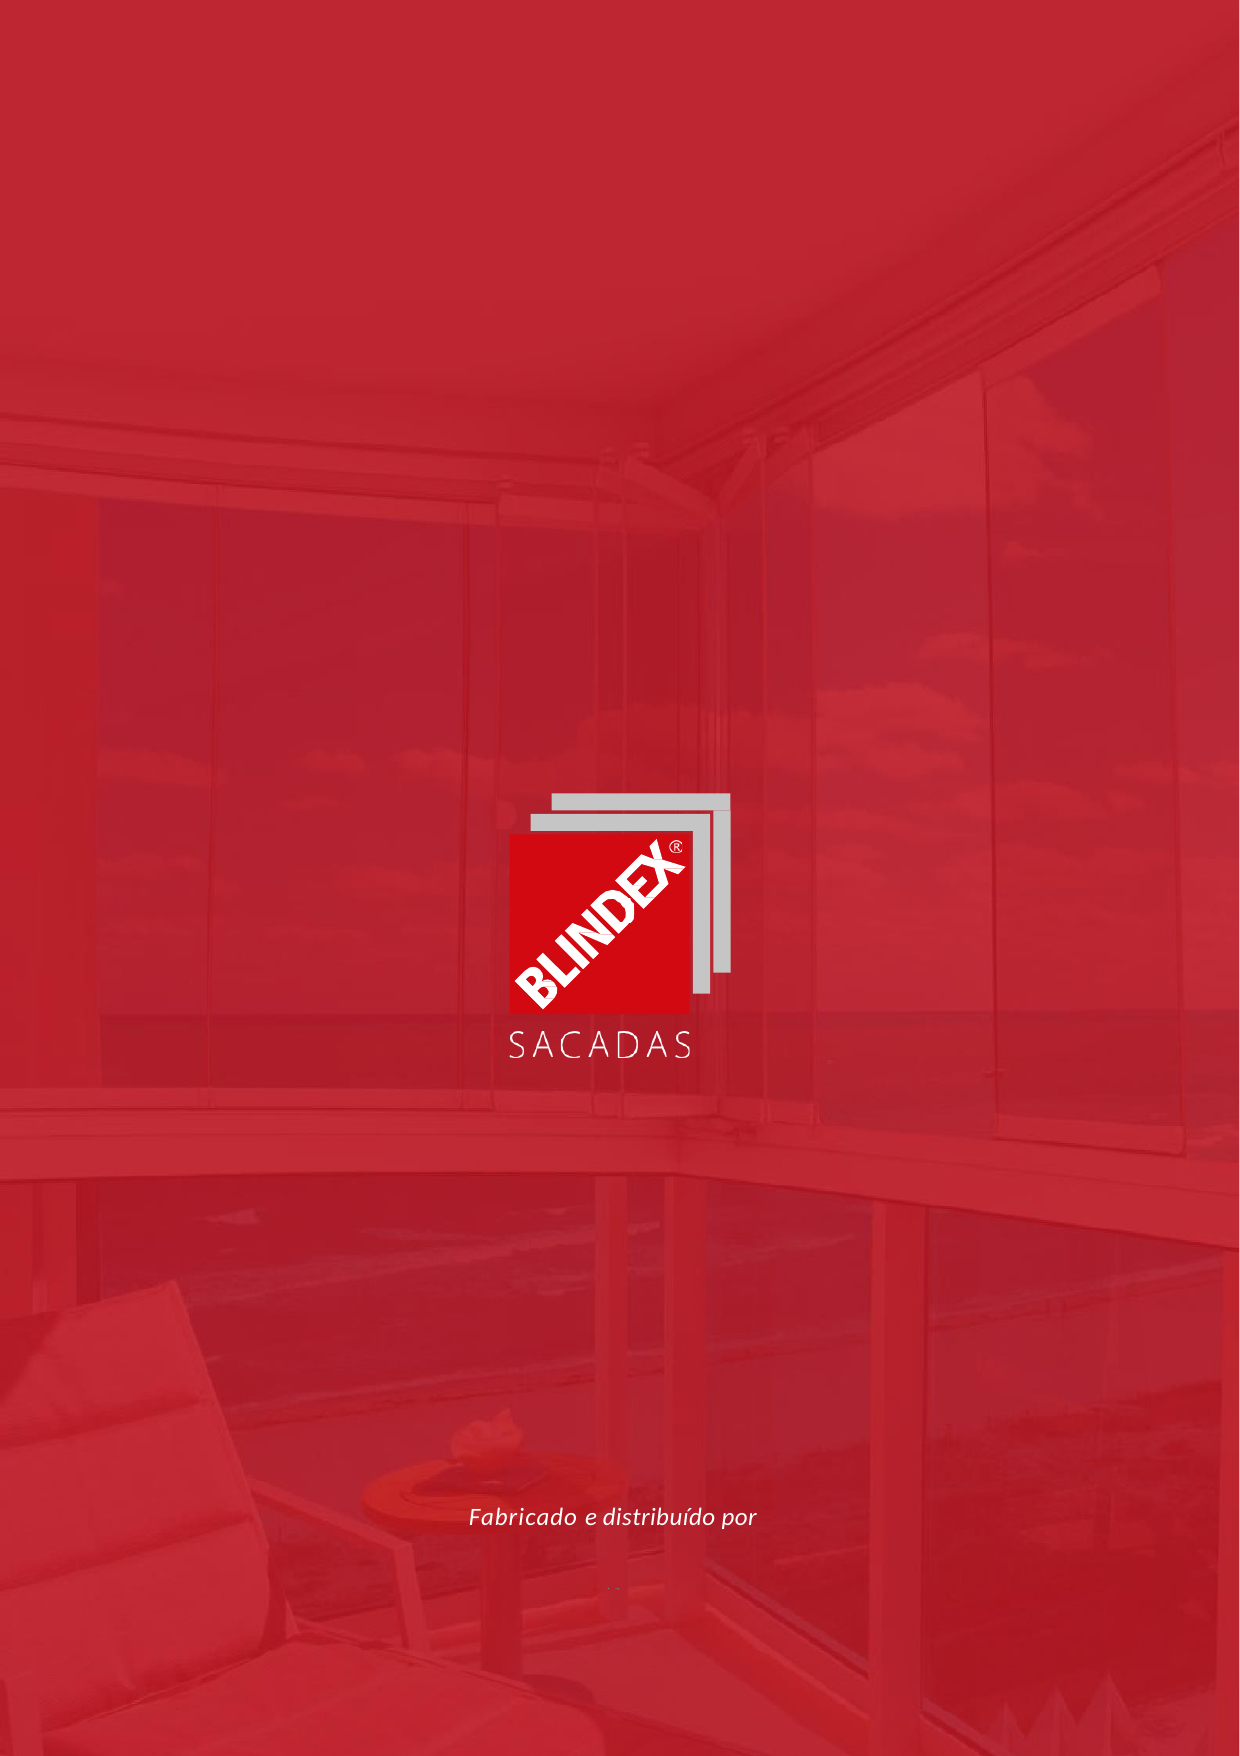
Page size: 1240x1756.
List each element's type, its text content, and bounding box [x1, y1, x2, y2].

text_box [0, 0, 1240, 1756]
text_box Fabricado e distribuído por [466, 1498, 768, 1531]
